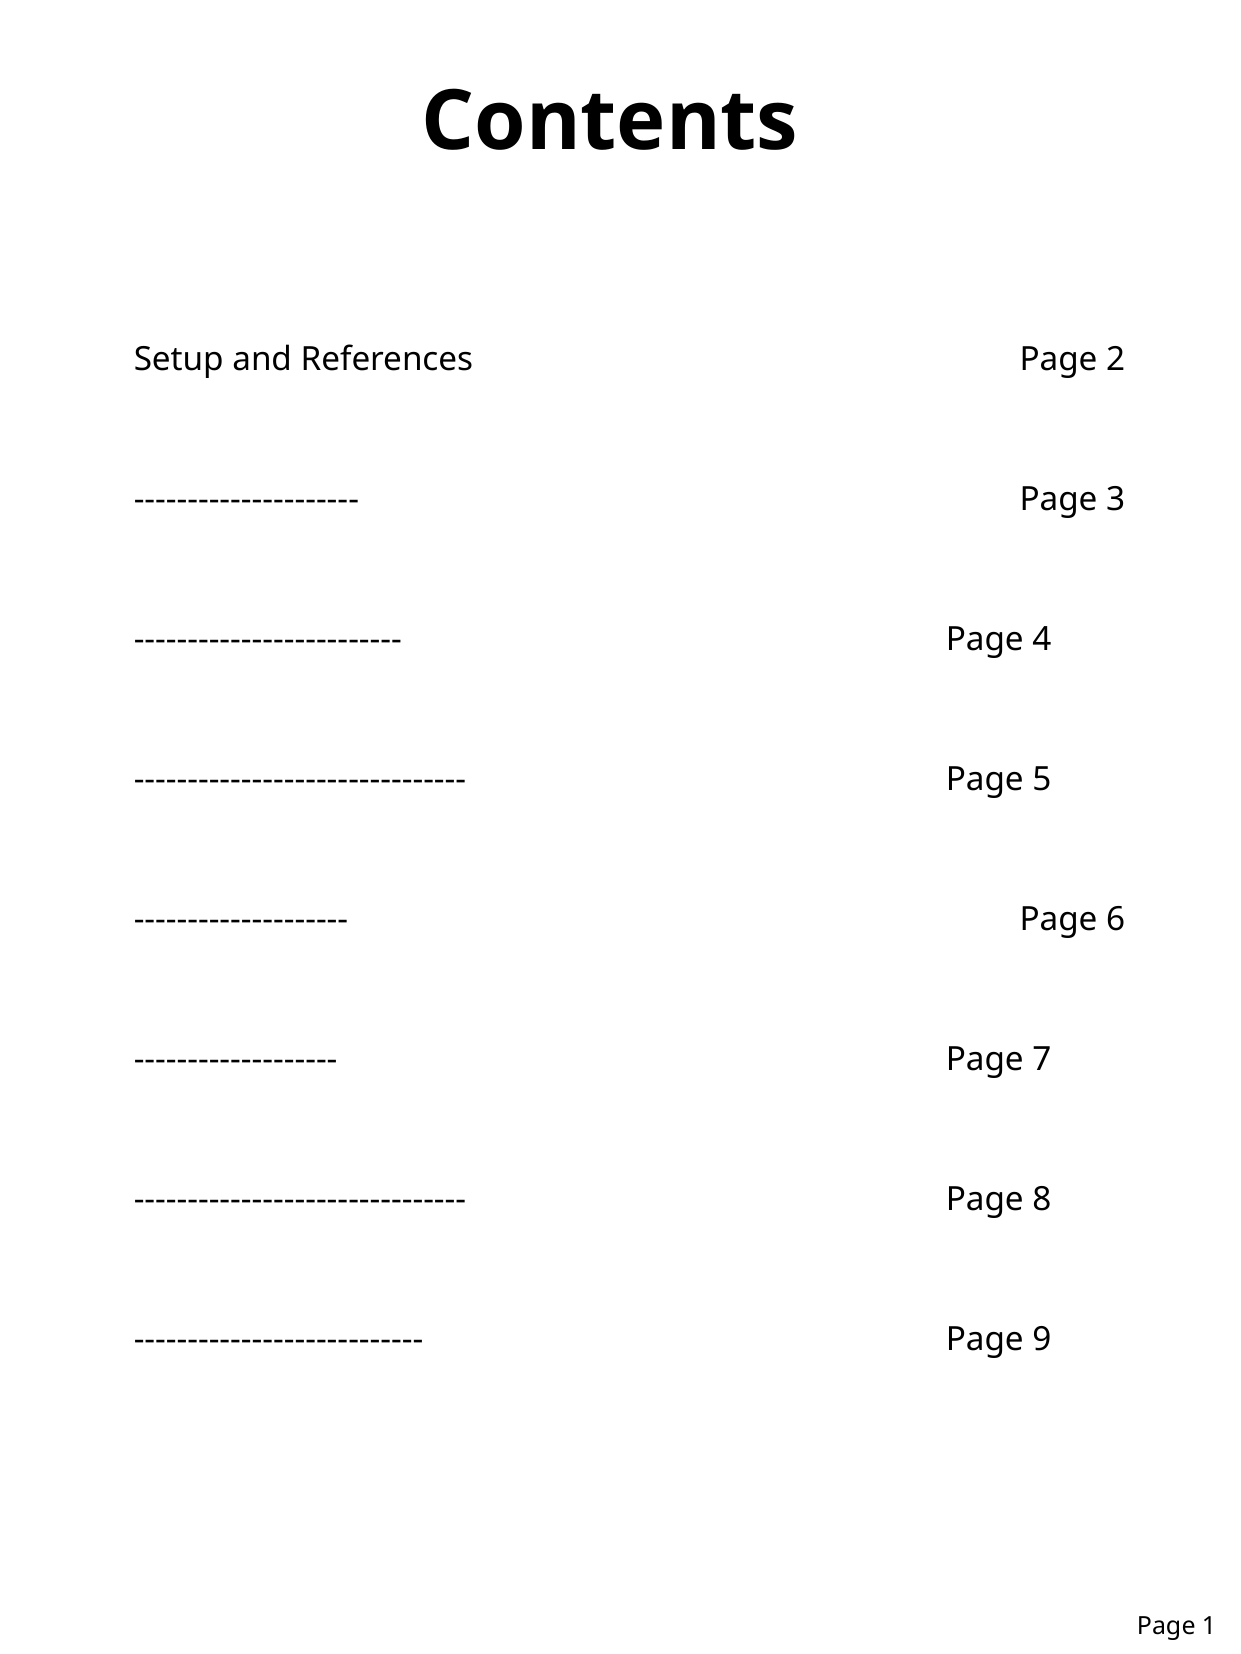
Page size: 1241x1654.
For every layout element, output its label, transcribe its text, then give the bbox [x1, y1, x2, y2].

text_box Setup and References Page 2 --------------------- Page 3 ------------------------- Page 4 ------------------------------- Page 5 -------------------- Page 6 ------------------- Page 7 ------------------------------- Page 8 --------------------------- Page 9 [119, 327, 1147, 1338]
text_box Contents [406, 53, 859, 166]
text_box Page 1 [1122, 1600, 1241, 1654]
